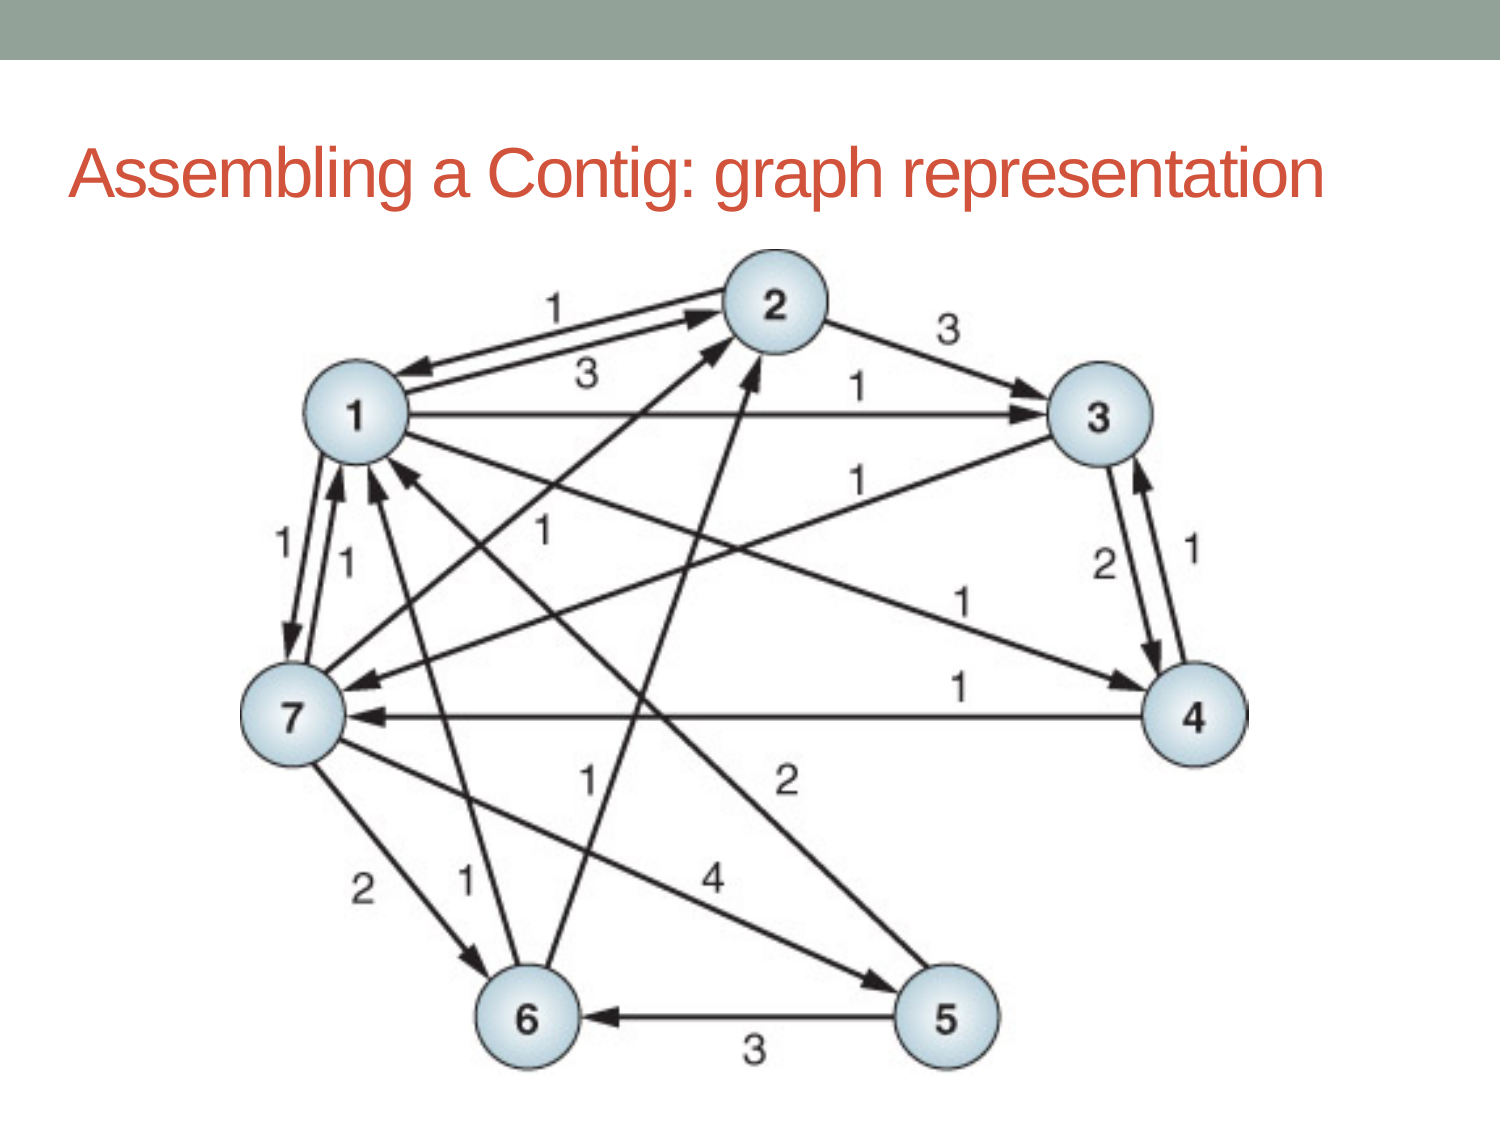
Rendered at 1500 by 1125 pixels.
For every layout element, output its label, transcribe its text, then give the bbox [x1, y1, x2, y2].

title Assembling a Contig: graph representation [53, 87, 1479, 250]
picture [240, 249, 1249, 1075]
